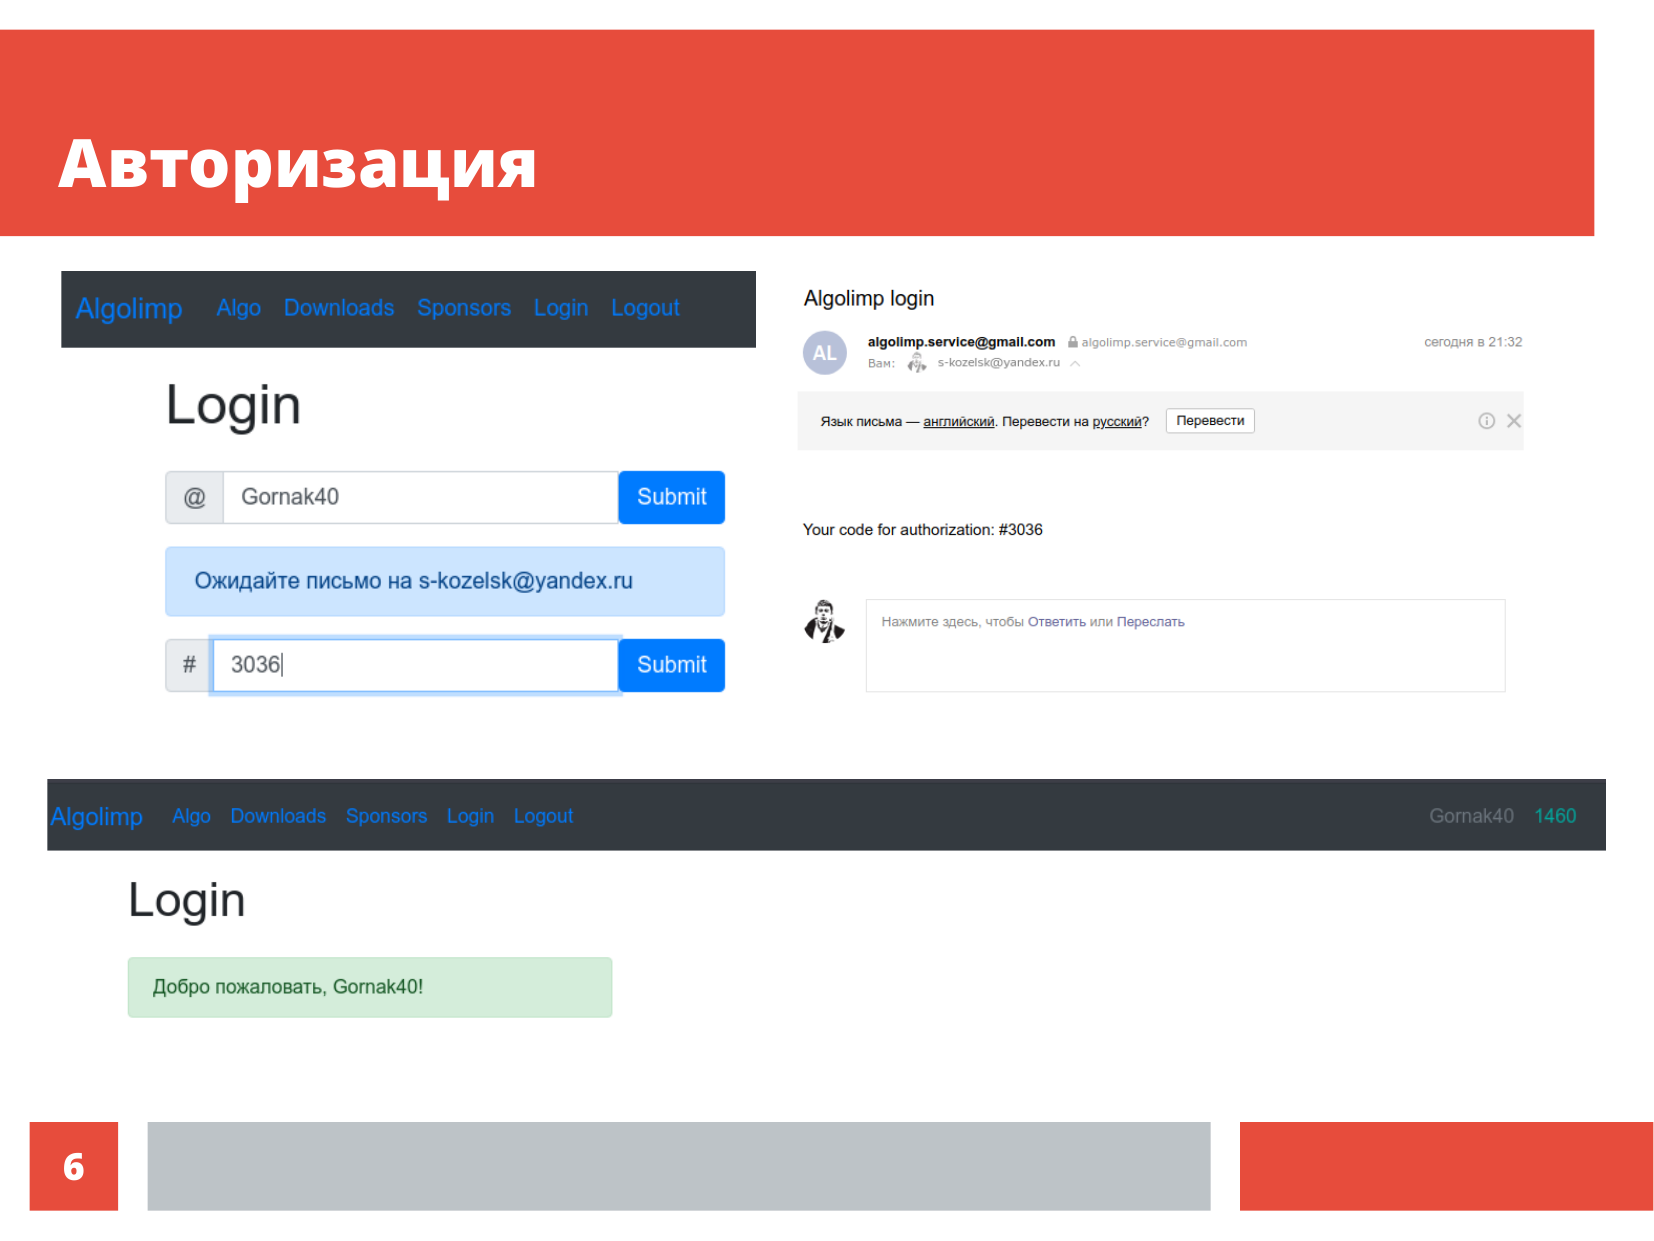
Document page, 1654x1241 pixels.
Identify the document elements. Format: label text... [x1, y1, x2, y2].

picture [47, 779, 1619, 1040]
picture [61, 271, 756, 768]
title Авторизация [59, 59, 1595, 207]
picture [797, 277, 1524, 697]
